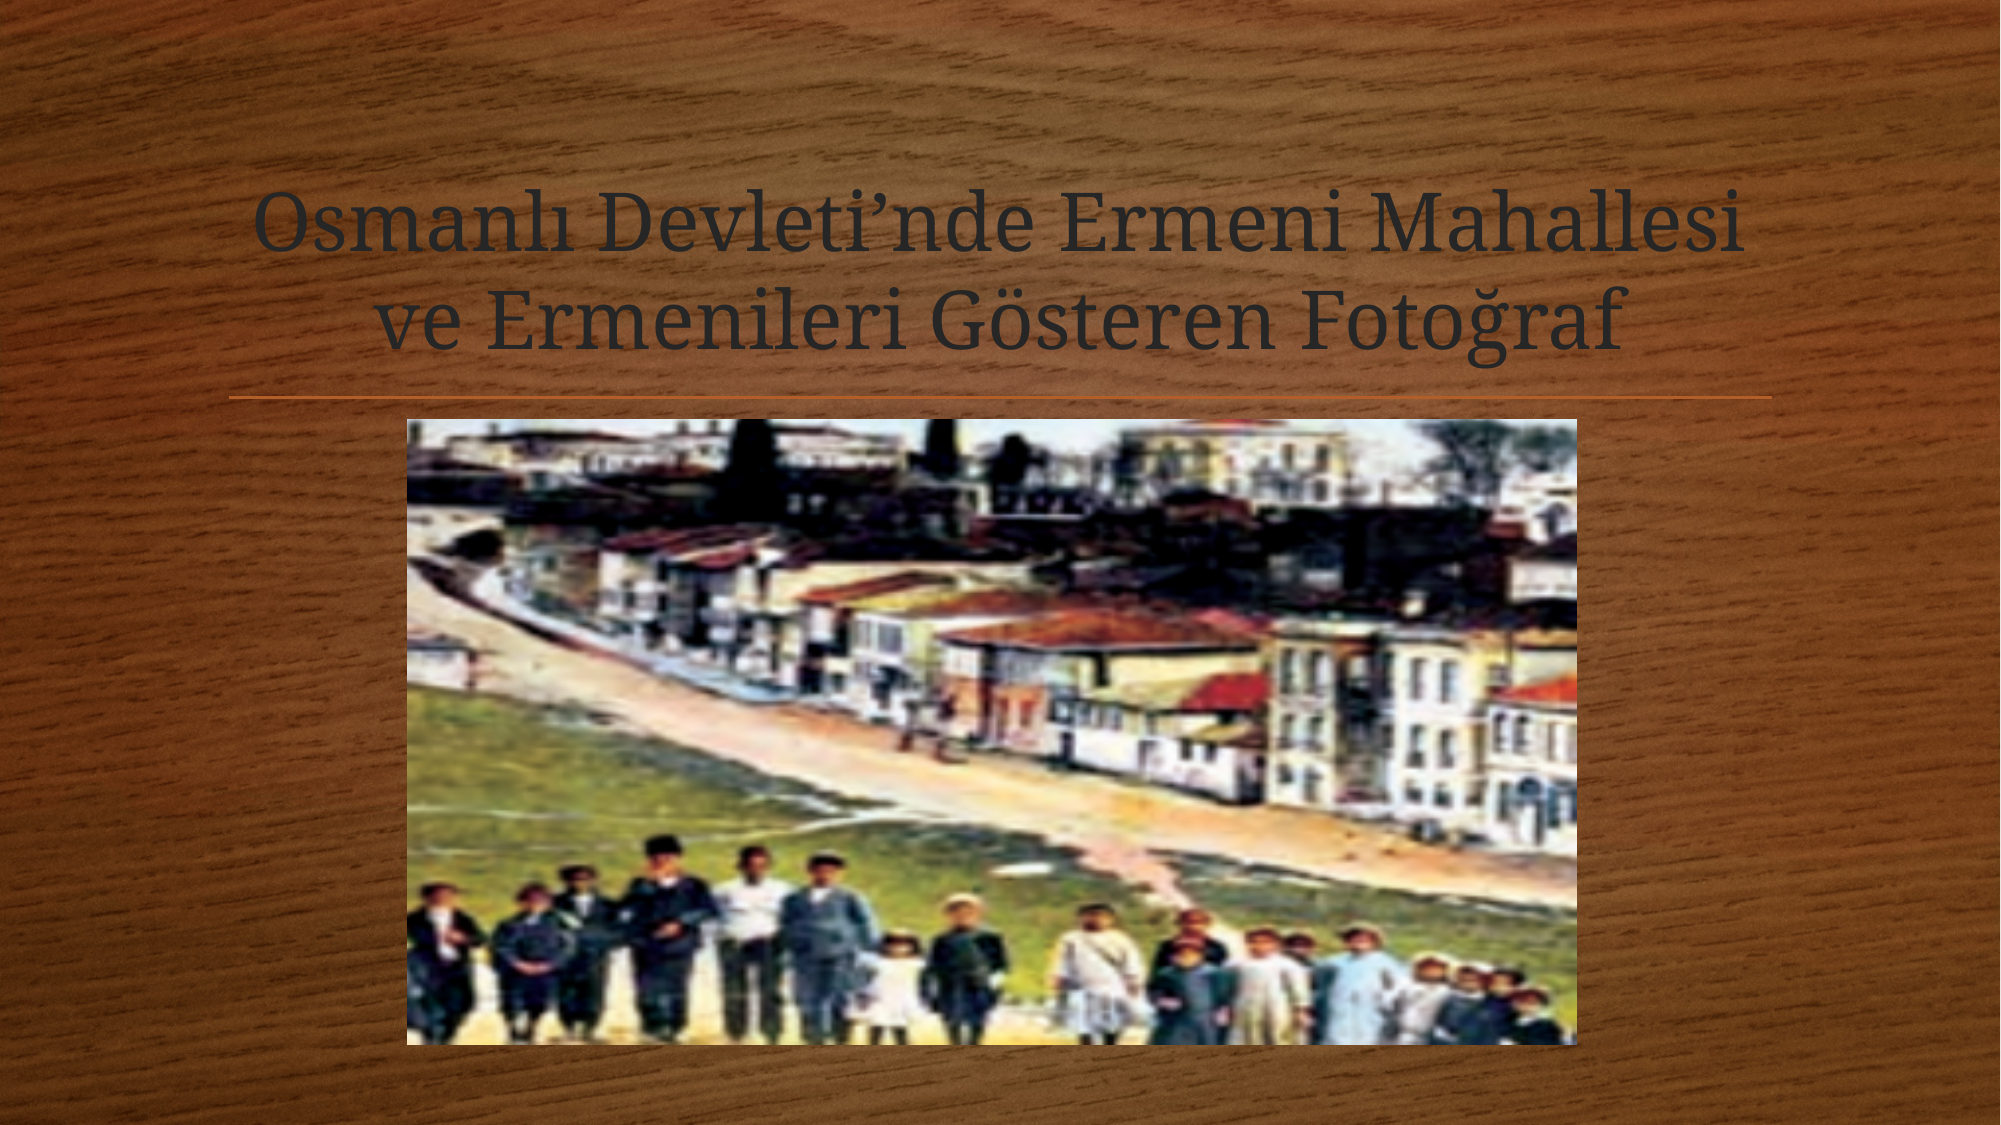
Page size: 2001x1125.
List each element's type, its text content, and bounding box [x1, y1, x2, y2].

title Osmanlı Devleti’nde Ermeni Mahallesi ve Ermenileri Gösteren Fotoğraf [212, 161, 1788, 376]
picture [407, 420, 1577, 1045]
